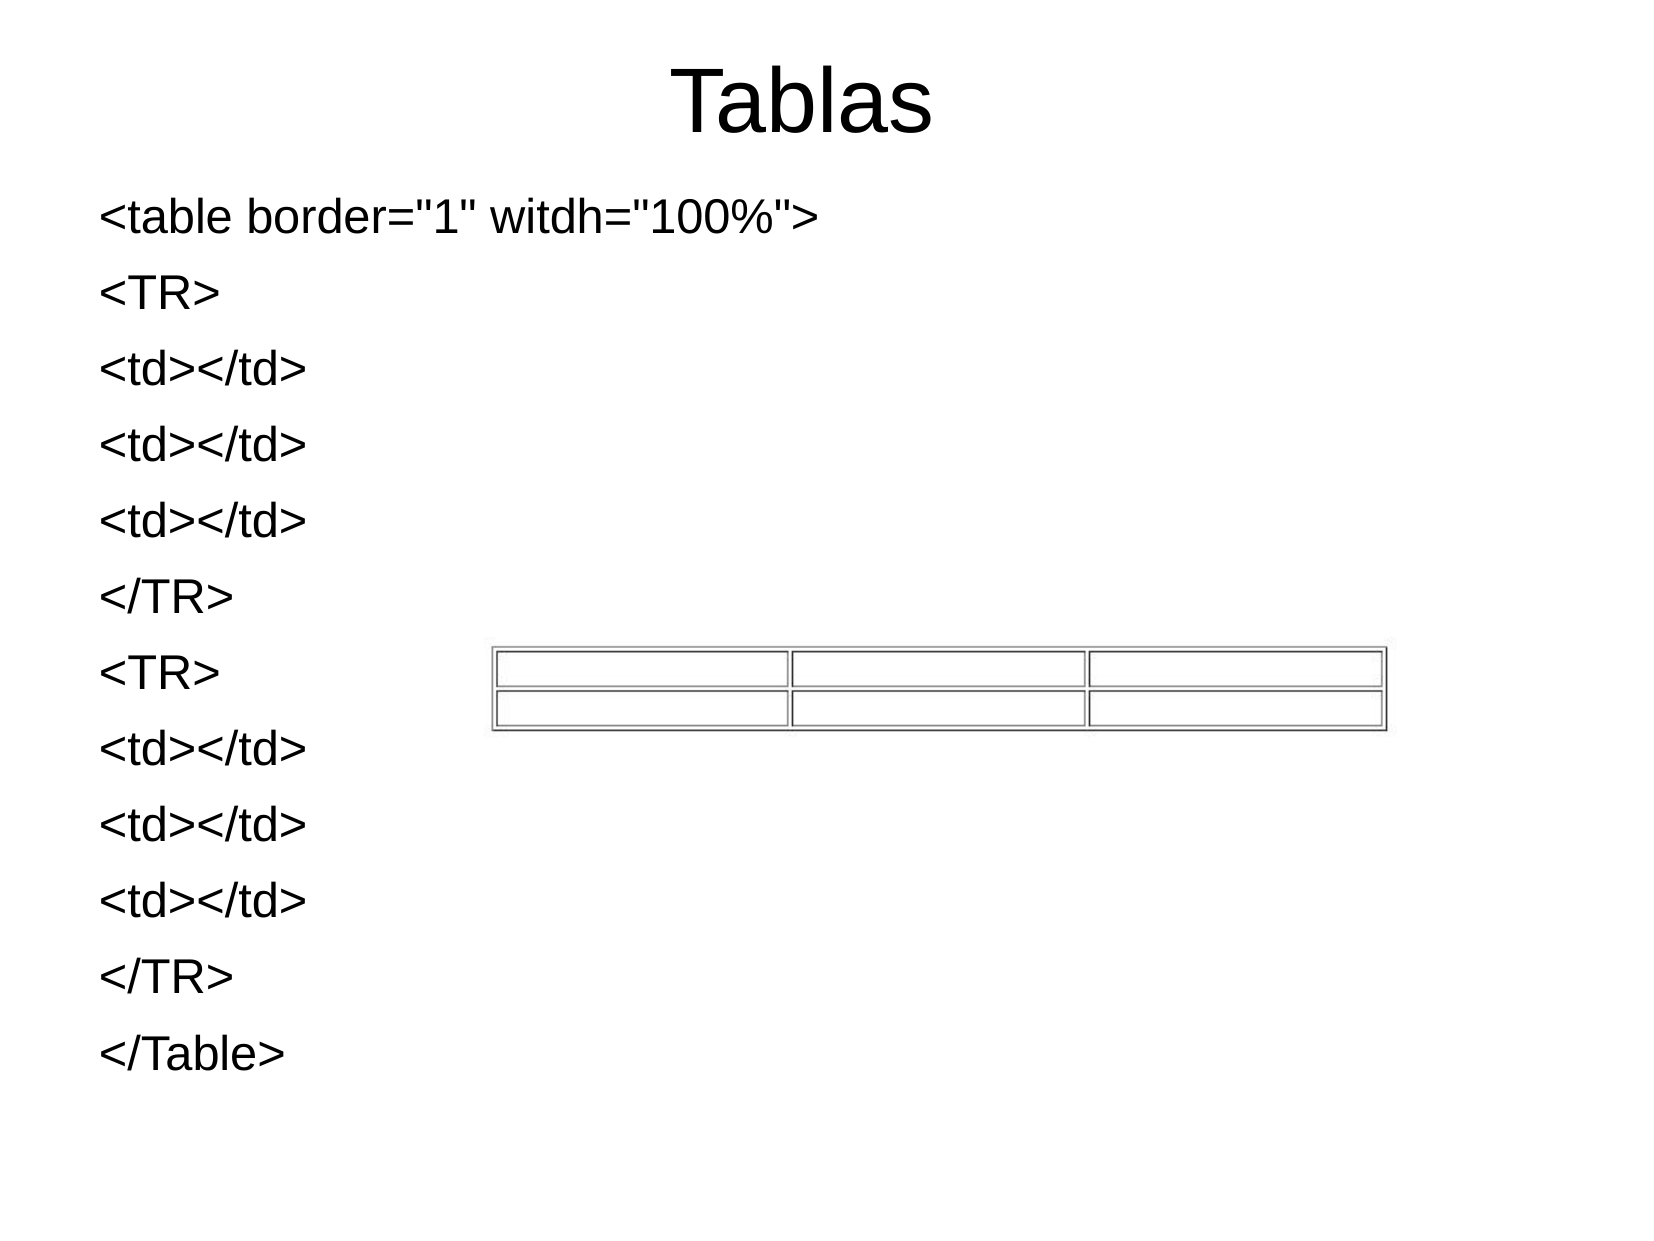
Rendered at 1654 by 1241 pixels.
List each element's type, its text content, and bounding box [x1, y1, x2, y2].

list <table border="1" witdh="100%"> <TR> <td></td> <td></td> <td></td> </TR> <TR> <td></td> <td></td> <td></td> </TR> </Table> [47, 188, 1607, 1087]
picture [484, 637, 1397, 744]
title Tablas [70, 35, 1560, 166]
